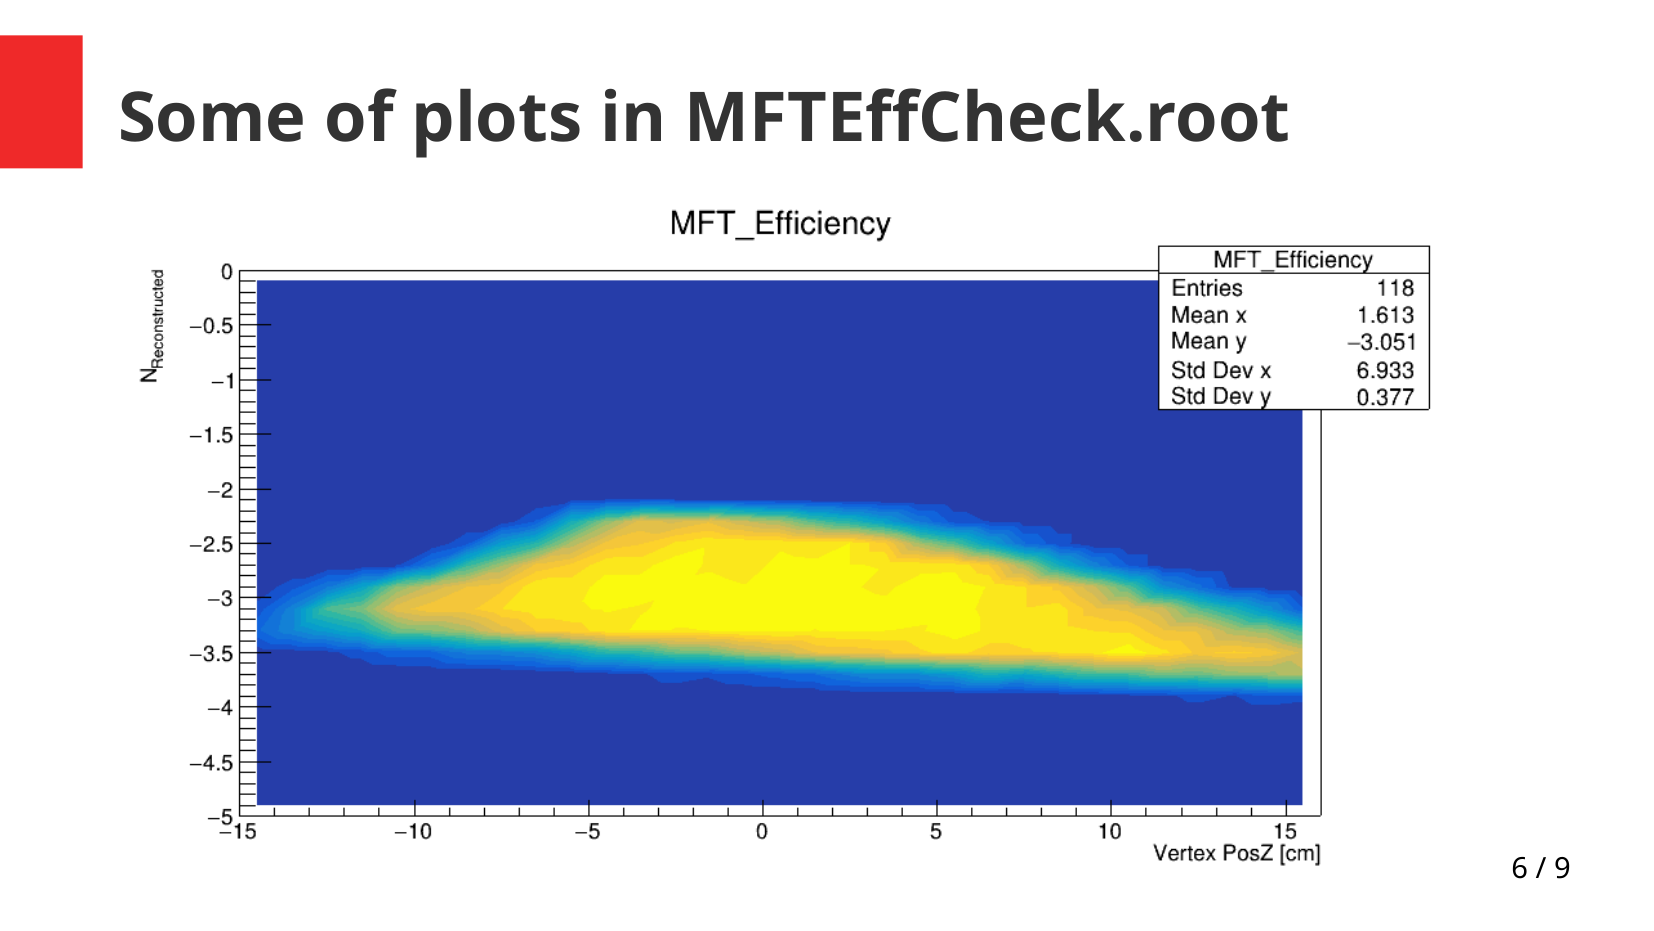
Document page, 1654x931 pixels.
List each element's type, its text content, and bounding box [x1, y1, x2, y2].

picture [105, 202, 1456, 886]
title Some of plots in MFTEffCheck.root [118, 37, 1571, 193]
